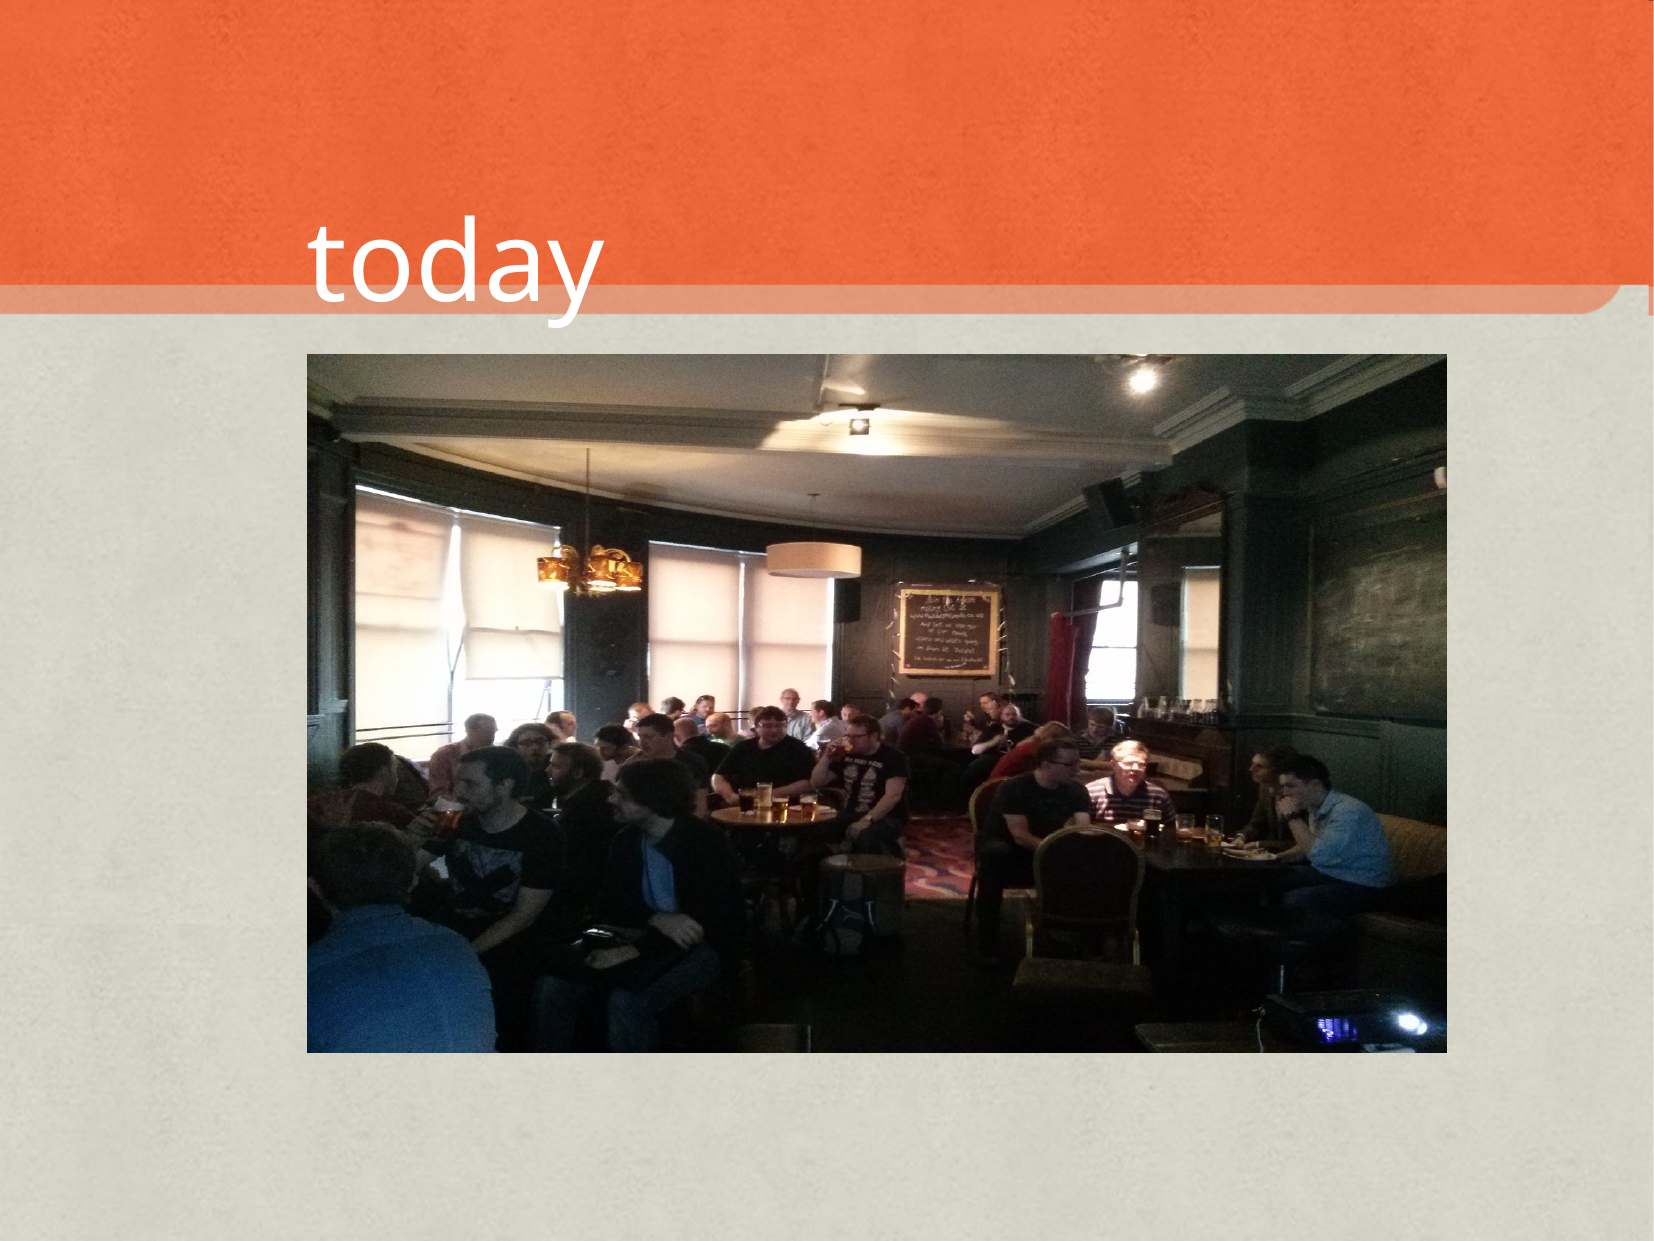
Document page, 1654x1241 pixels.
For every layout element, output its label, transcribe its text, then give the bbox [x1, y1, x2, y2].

title today [306, 189, 1654, 317]
picture [0, 0, 1654, 1241]
